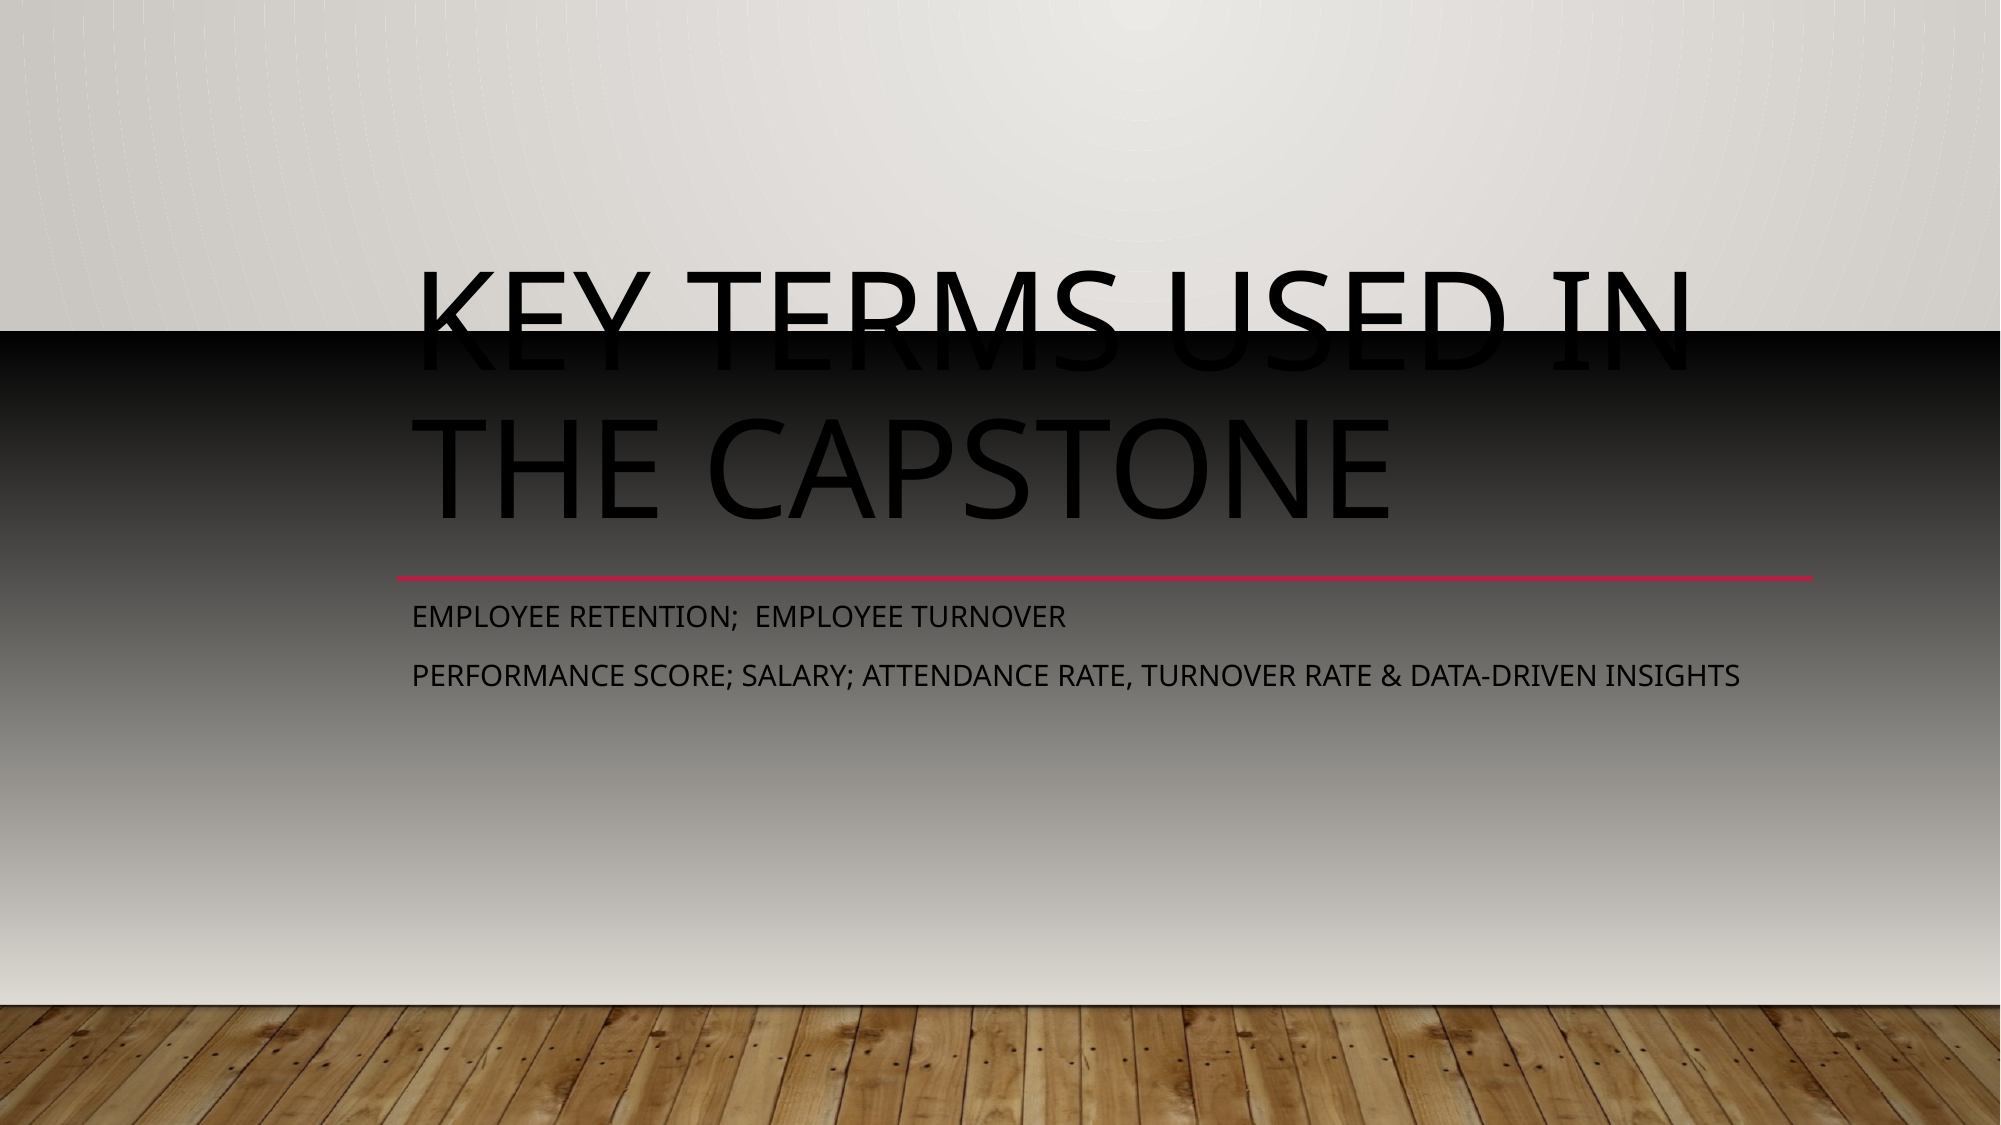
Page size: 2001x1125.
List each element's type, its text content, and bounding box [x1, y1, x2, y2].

subtitle Employee Retention; Employee Turnover Performance Score; Salary; Attendance Rate, Turnover Rate & Data-Driven Insights [396, 579, 1814, 740]
title Key Terms Used in the Capstone [396, 131, 1814, 549]
